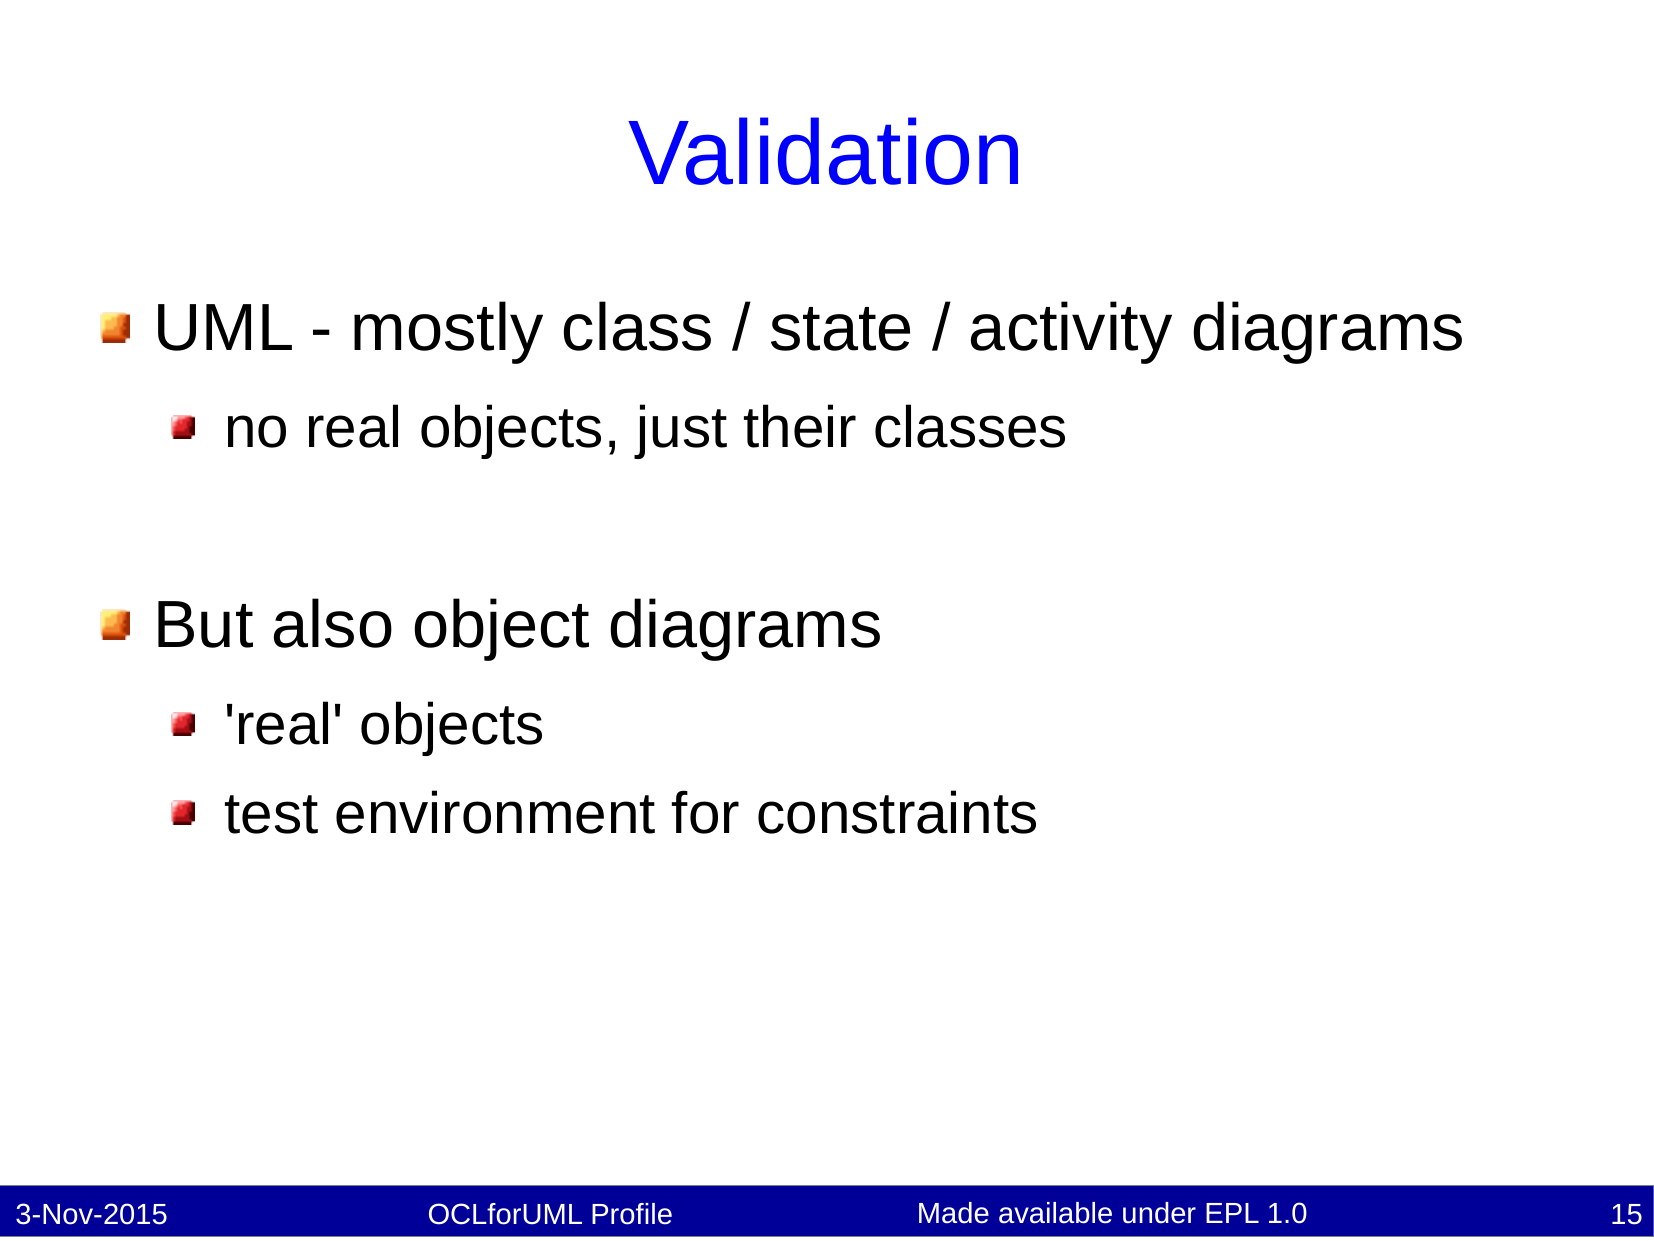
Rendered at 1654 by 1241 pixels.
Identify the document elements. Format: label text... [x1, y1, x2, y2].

title Validation [82, 49, 1571, 257]
list UML - mostly class / state / activity diagrams no real objects, just their classes But also object diagrams 'real' objects test environment for constraints [82, 290, 1571, 1010]
